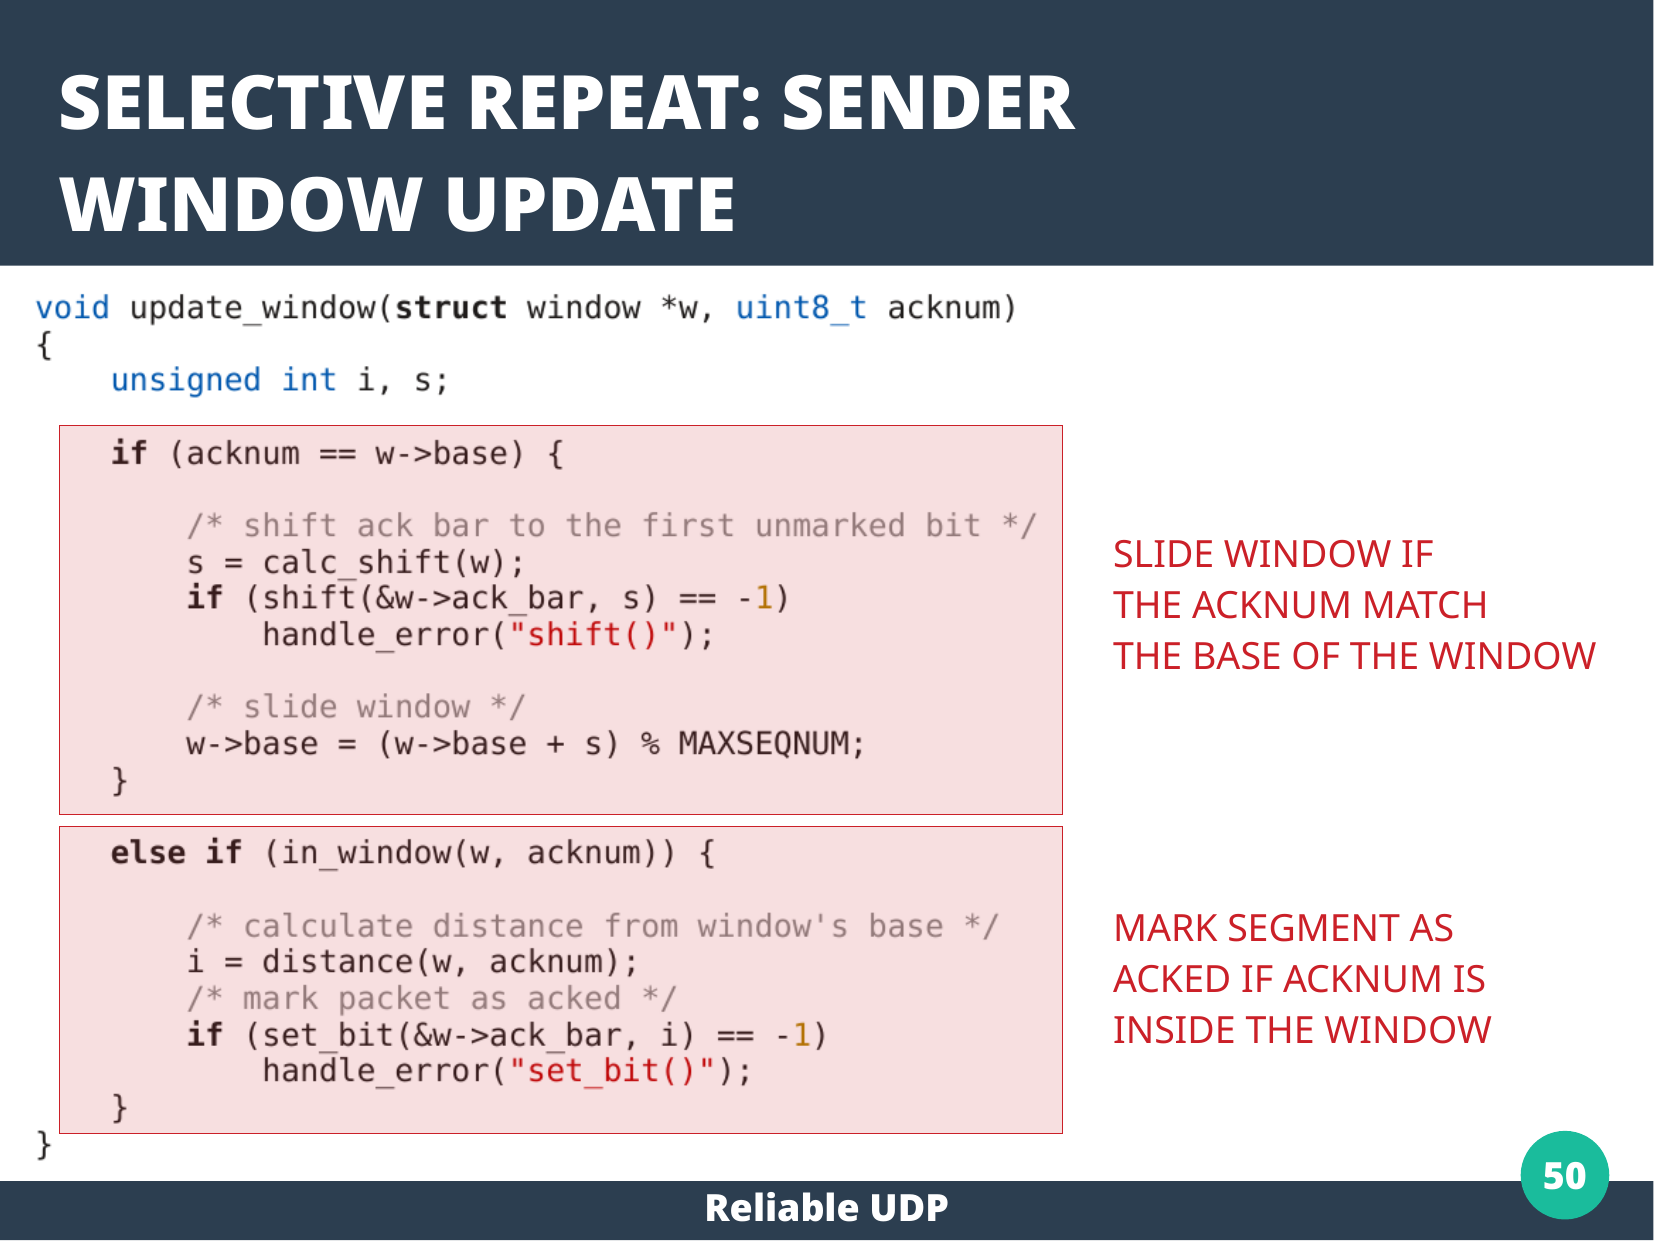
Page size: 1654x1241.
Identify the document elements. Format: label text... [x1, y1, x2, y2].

text_box SLIDE WINDOW IF THE ACKNUM MATCH THE BASE OF THE WINDOW [1098, 520, 1654, 666]
text_box [59, 425, 1063, 815]
picture [19, 283, 1075, 1179]
title SELECTIVE REPEAT: SENDER WINDOW UPDATE [59, 49, 1595, 207]
text_box MARK SEGMENT AS ACKED IF ACKNUM IS INSIDE THE WINDOW [1098, 893, 1536, 1040]
text_box [59, 826, 1063, 1134]
